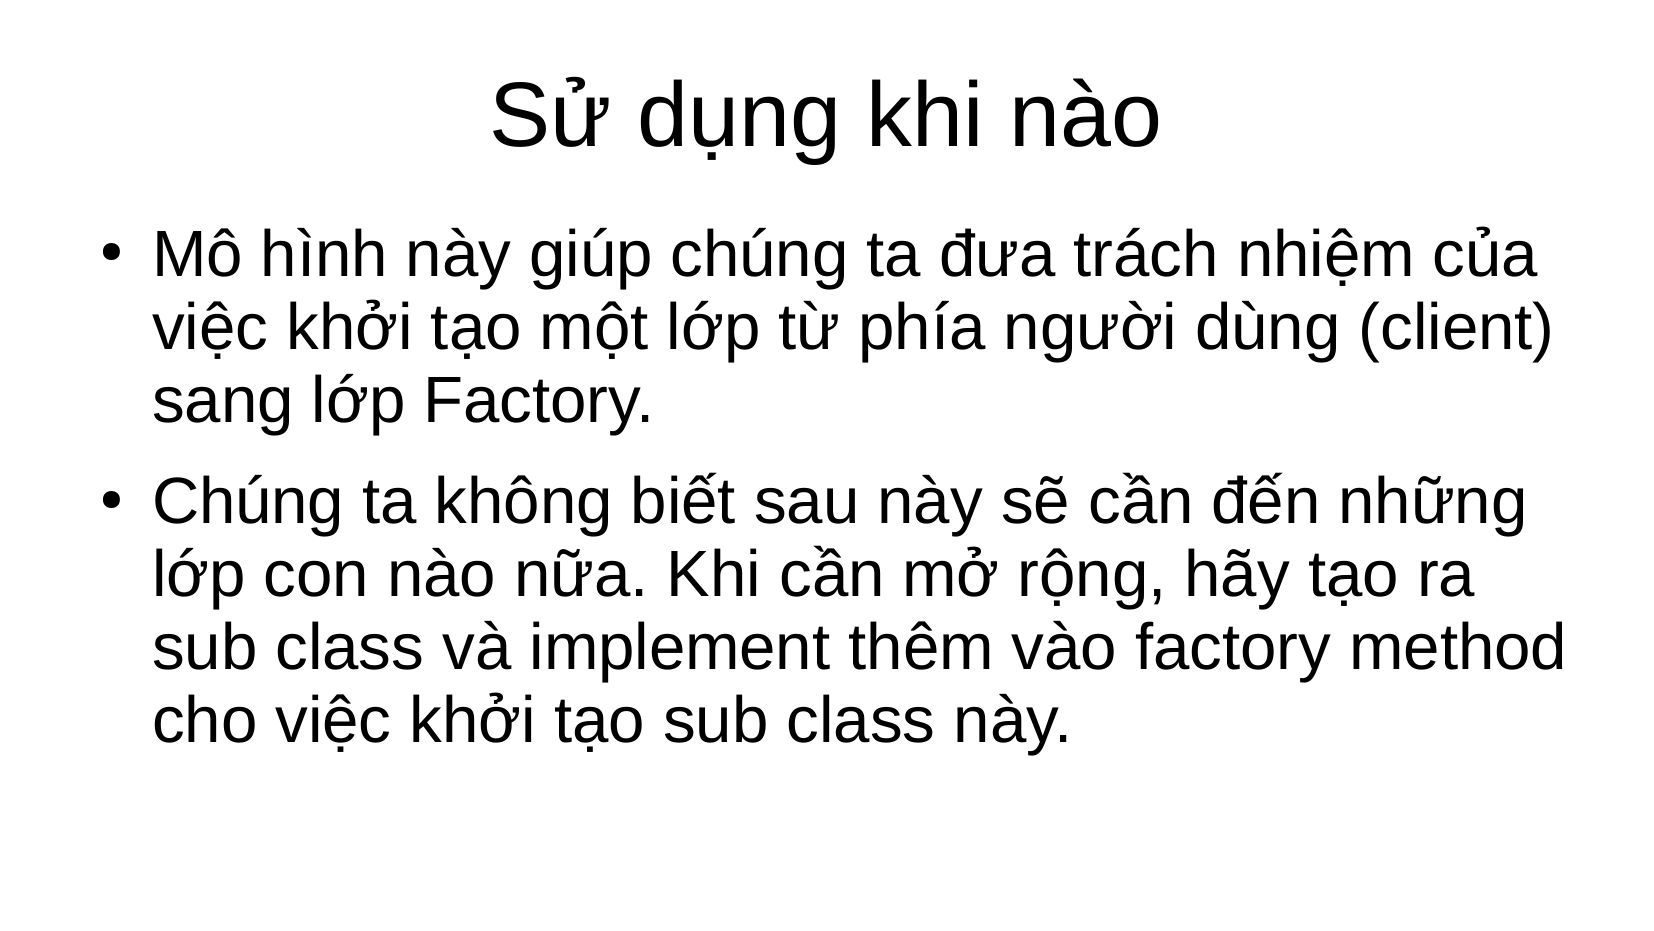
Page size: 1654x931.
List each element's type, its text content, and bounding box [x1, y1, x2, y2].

title Sử dụng khi nào [82, 37, 1571, 193]
list Mô hình này giúp chúng ta đưa trách nhiệm của việc khởi tạo một lớp từ phía người dùng (client) sang lớp Factory. Chúng ta không biết sau này sẽ cần đến những lớp con nào nữa. Khi cần mở rộng, hãy tạo ra sub class và implement thêm vào factory method cho việc khởi tạo sub class này. [82, 217, 1571, 758]
